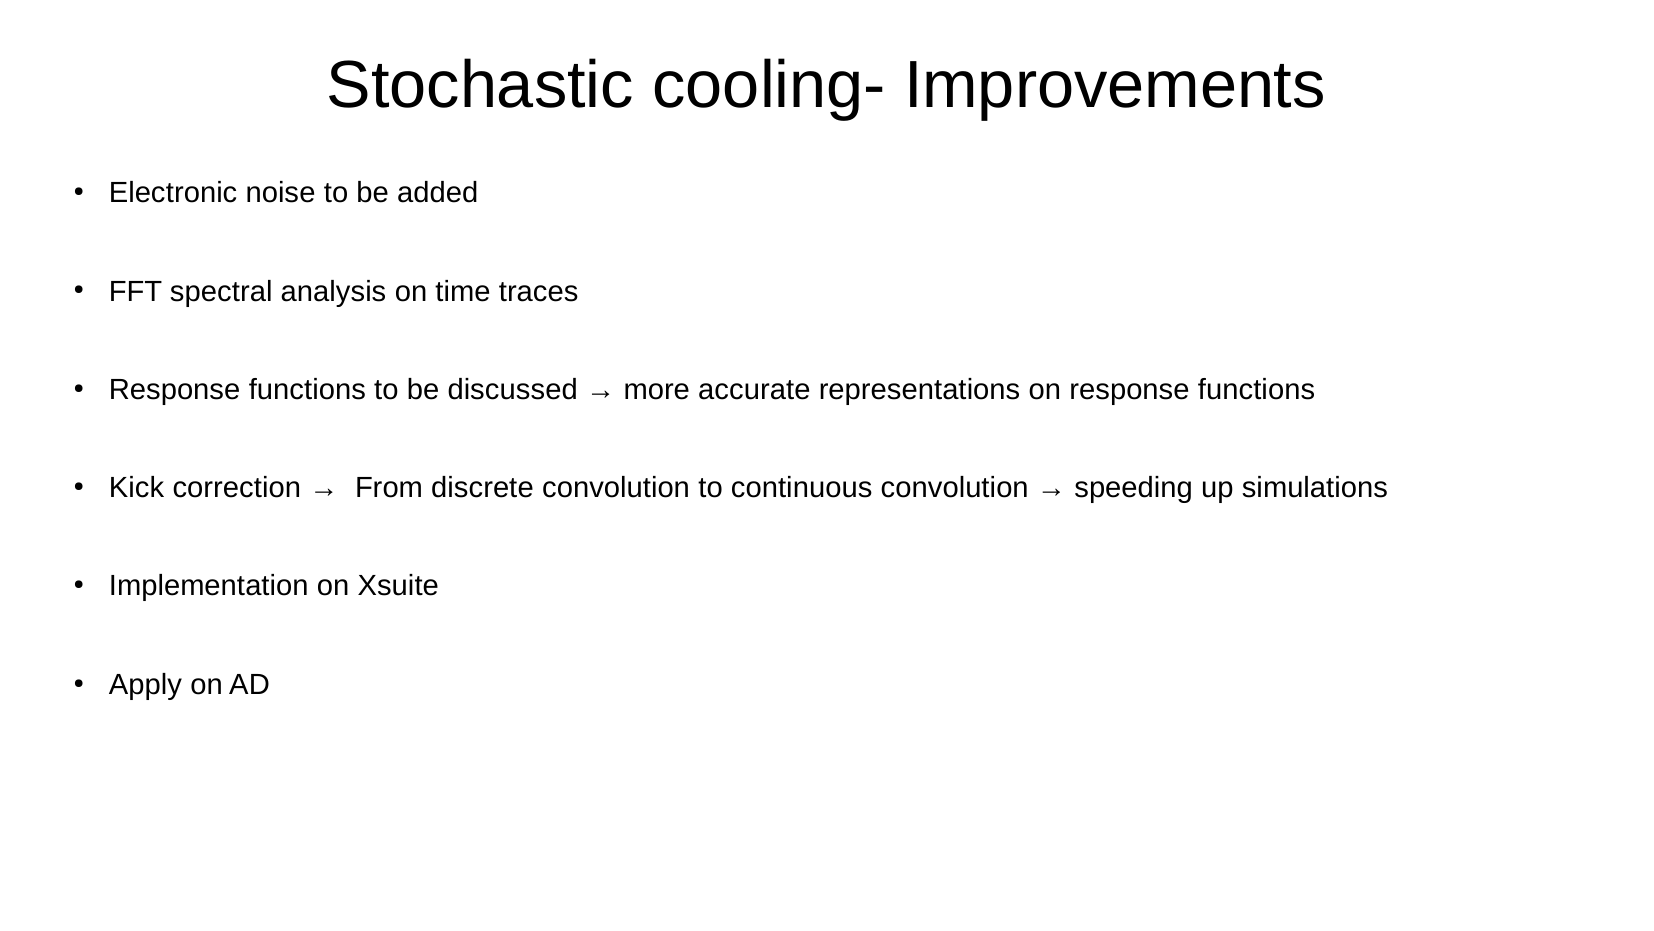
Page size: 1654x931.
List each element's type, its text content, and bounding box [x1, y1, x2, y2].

text_box Electronic noise to be added FFT spectral analysis on time traces Response functions to be discussed → more accurate representations on response functions Kick correction → From discrete convolution to continuous convolution → speeding up simulations Implementation on Xsuite Apply on AD [58, 168, 1627, 864]
title Stochastic cooling- Improvements [82, 37, 1571, 132]
